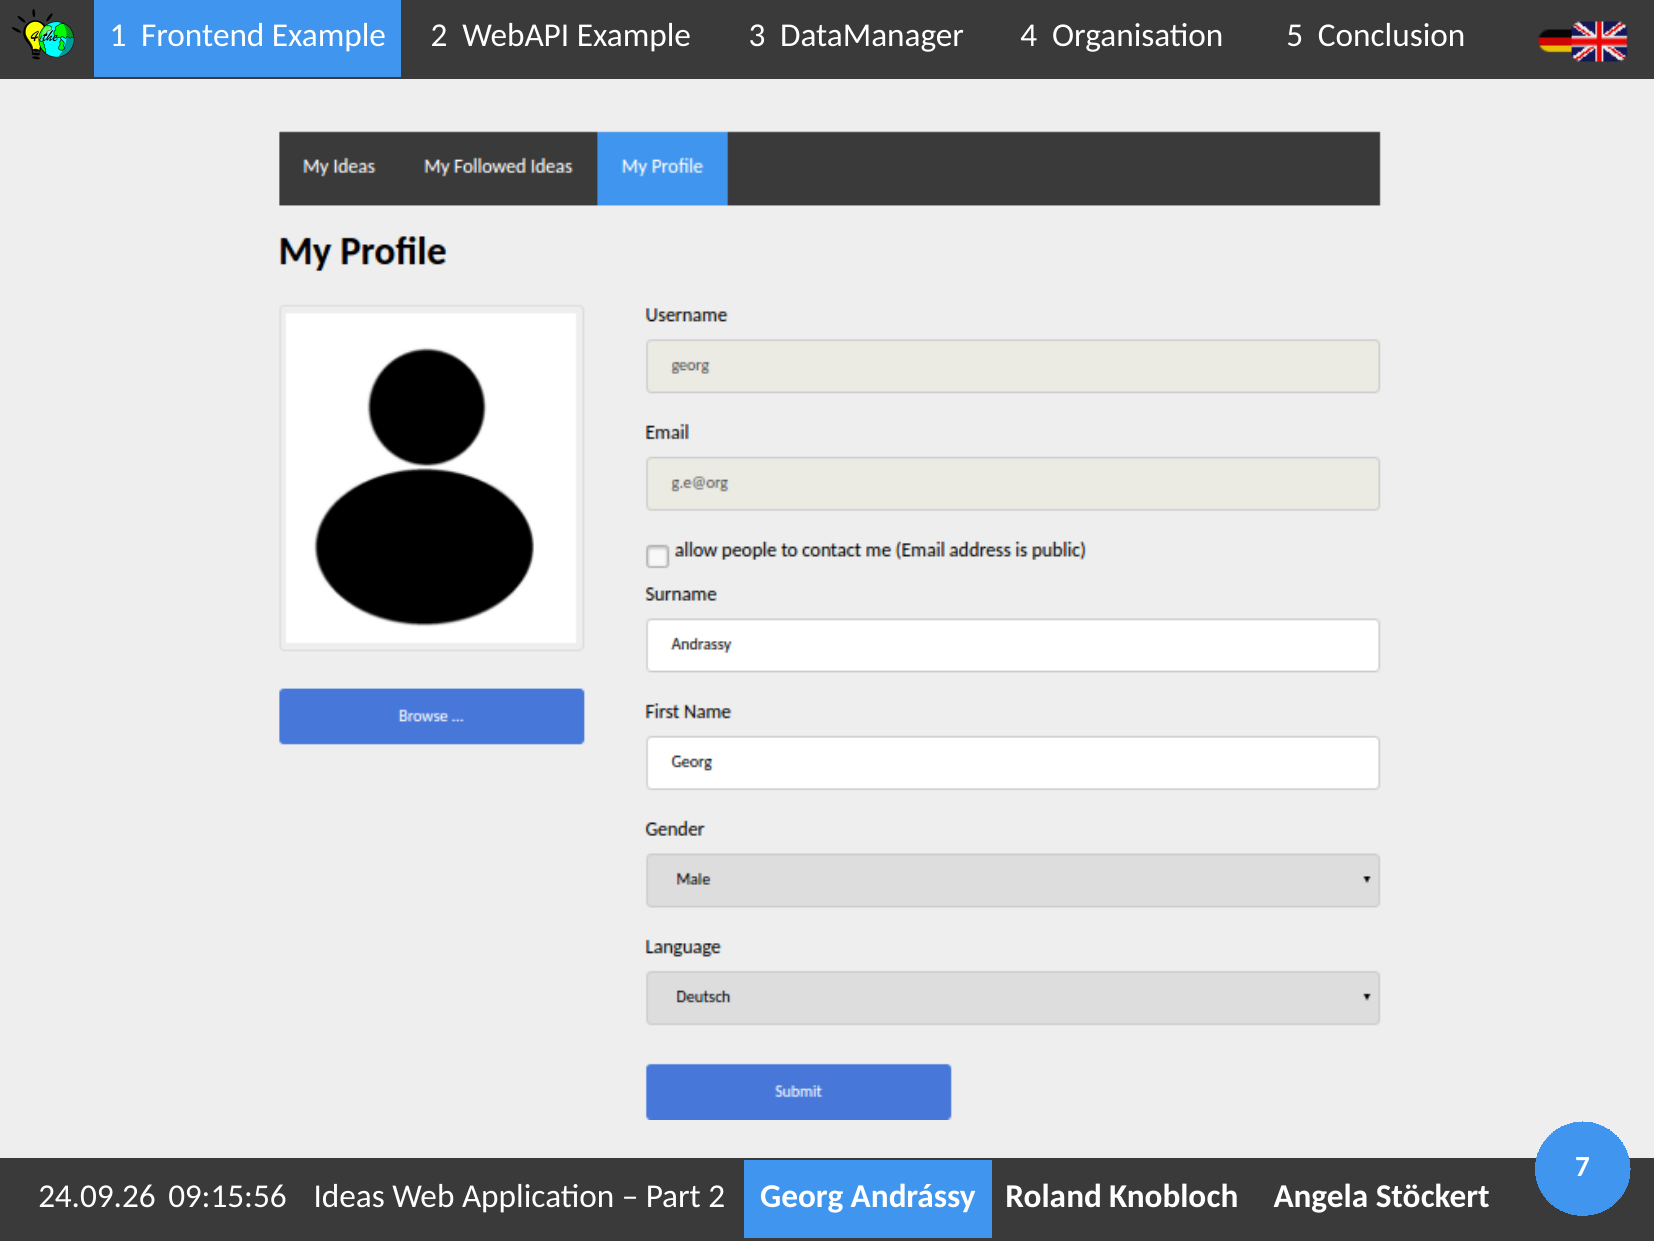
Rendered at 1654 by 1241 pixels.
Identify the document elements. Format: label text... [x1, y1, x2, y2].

text_box Georg Andrássy [744, 1160, 992, 1238]
picture [1536, 18, 1629, 64]
text_box 5 Conclusion [1251, 0, 1501, 77]
text_box Roland Knobloch [992, 1160, 1251, 1238]
picture [2, 0, 83, 79]
picture [278, 129, 1382, 1120]
text_box 2 WebAPI Example [401, 0, 720, 77]
text_box Angela Stöckert [1251, 1160, 1512, 1238]
text_box 1 Frontend Example [94, 0, 401, 77]
text_box Ideas Web Application – Part 2 [307, 1160, 733, 1238]
text_box 4 Organisation [992, 0, 1251, 77]
text_box 3 DataManager [720, 0, 992, 77]
